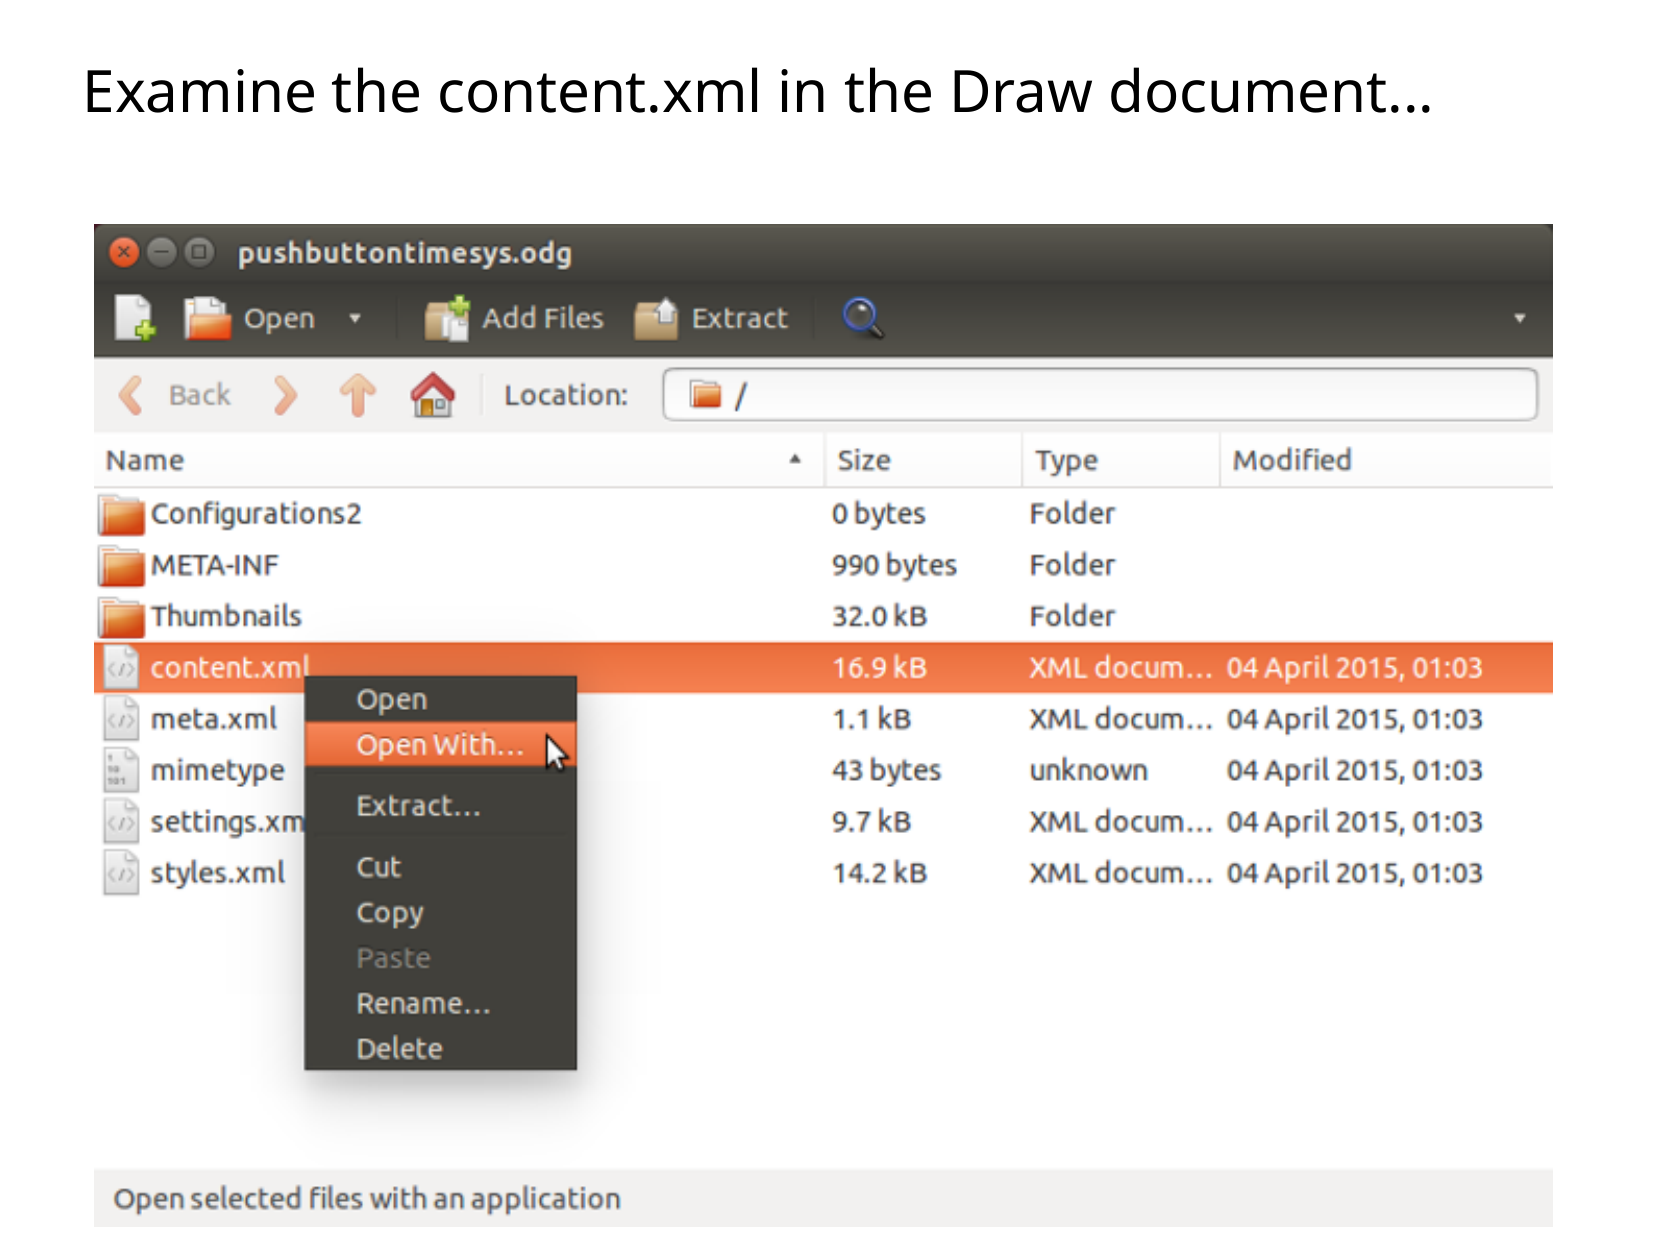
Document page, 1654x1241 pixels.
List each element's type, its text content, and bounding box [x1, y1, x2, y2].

title Examine the content.xml in the Draw document... [82, 49, 1571, 130]
picture [94, 224, 1553, 1227]
